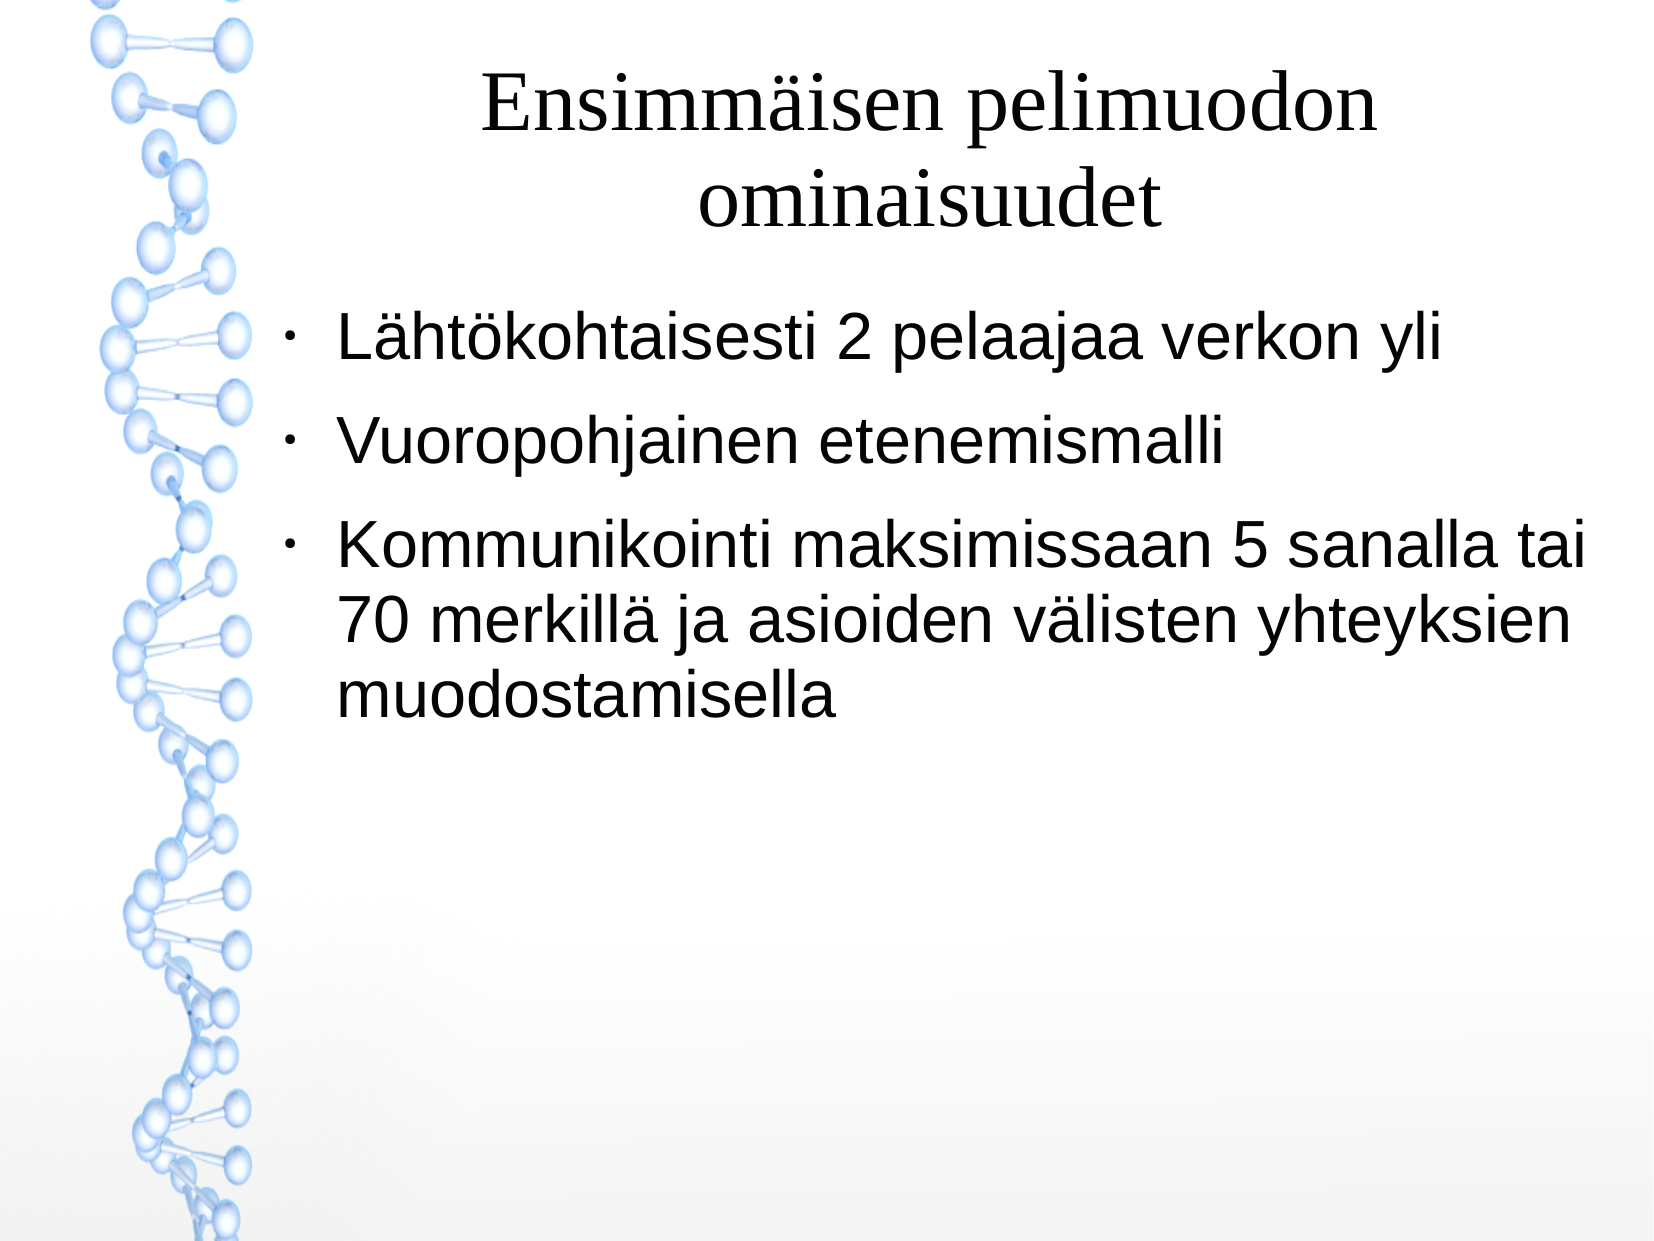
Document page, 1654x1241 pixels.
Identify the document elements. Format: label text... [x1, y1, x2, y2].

title Ensimmäisen pelimuodon ominaisuudet [265, 47, 1595, 252]
list Lähtökohtaisesti 2 pelaajaa verkon yli Vuoropohjainen etenemismalli Kommunikointi maksimissaan 5 sanalla tai 70 merkillä ja asioiden välisten yhteyksien muodostamisella [265, 299, 1595, 1019]
picture [0, 0, 1654, 1241]
